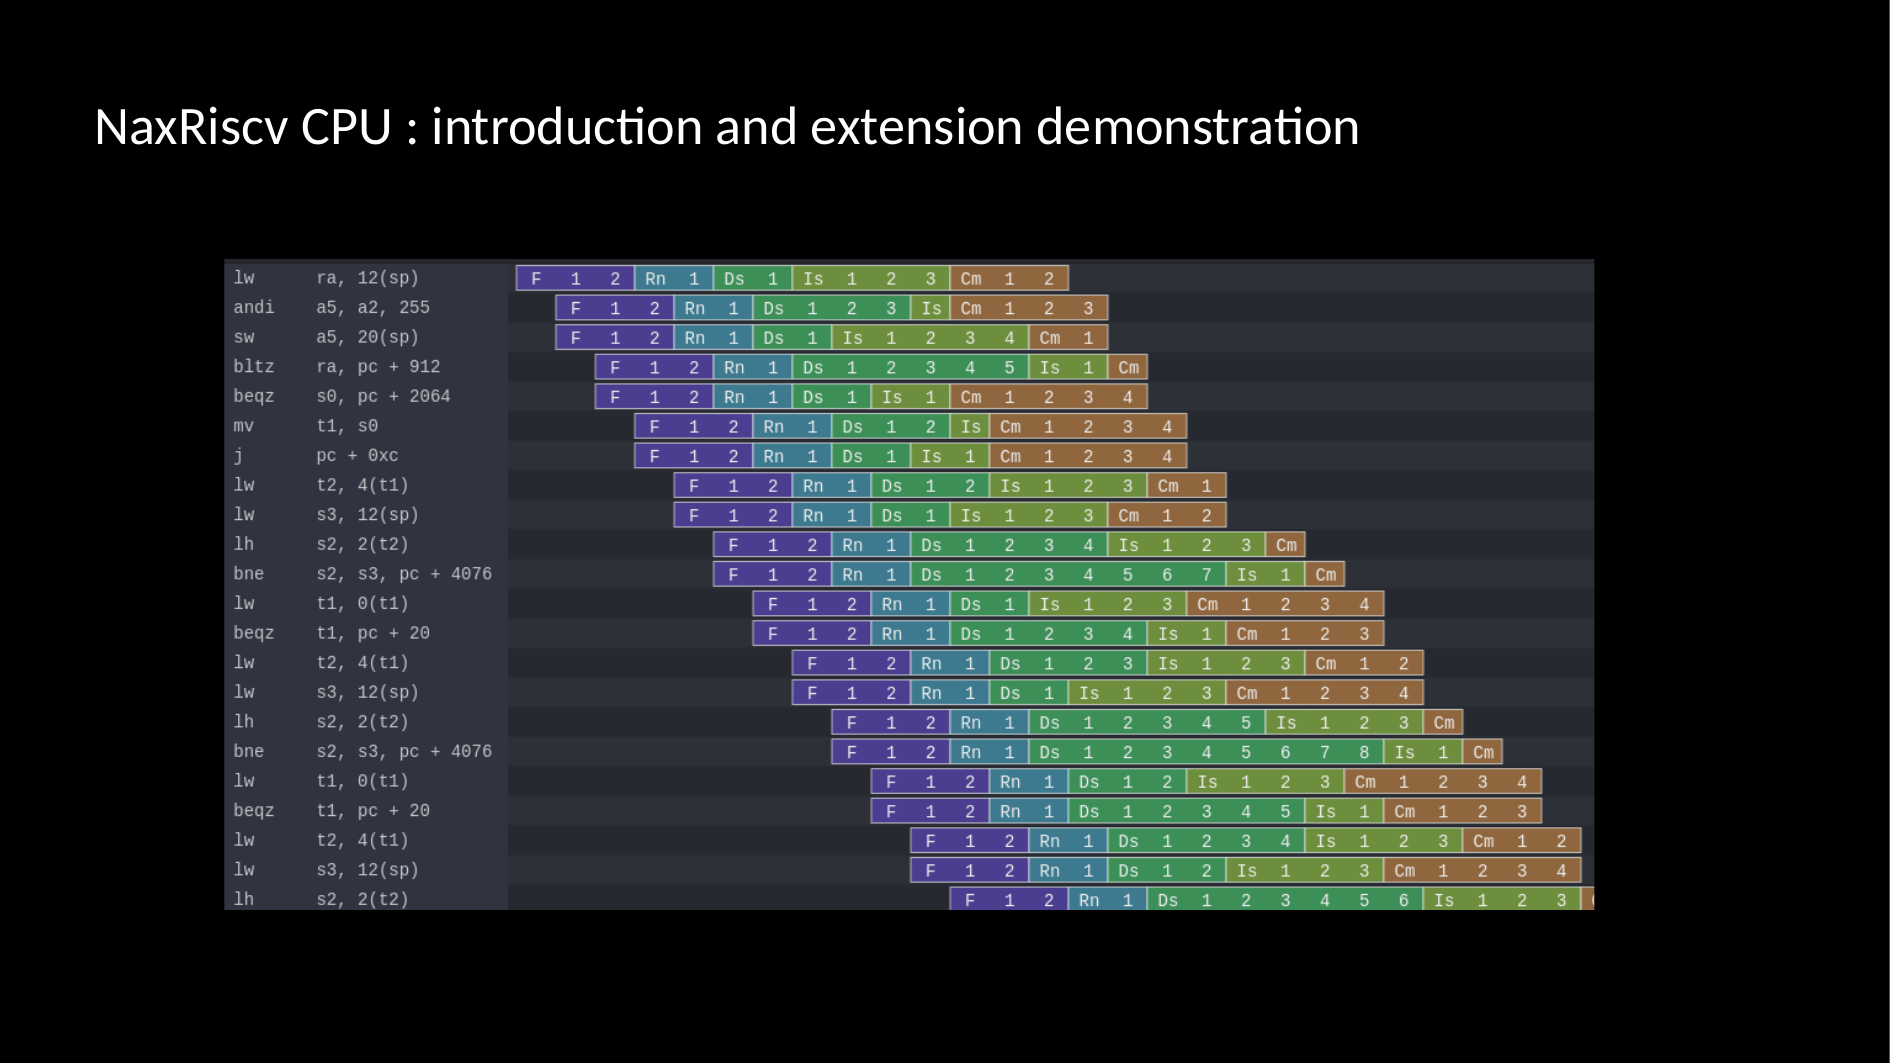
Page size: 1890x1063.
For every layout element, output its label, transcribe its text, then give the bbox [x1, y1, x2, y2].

picture [224, 259, 1595, 910]
title NaxRiscv CPU : introduction and extension demonstration [94, 42, 1796, 220]
